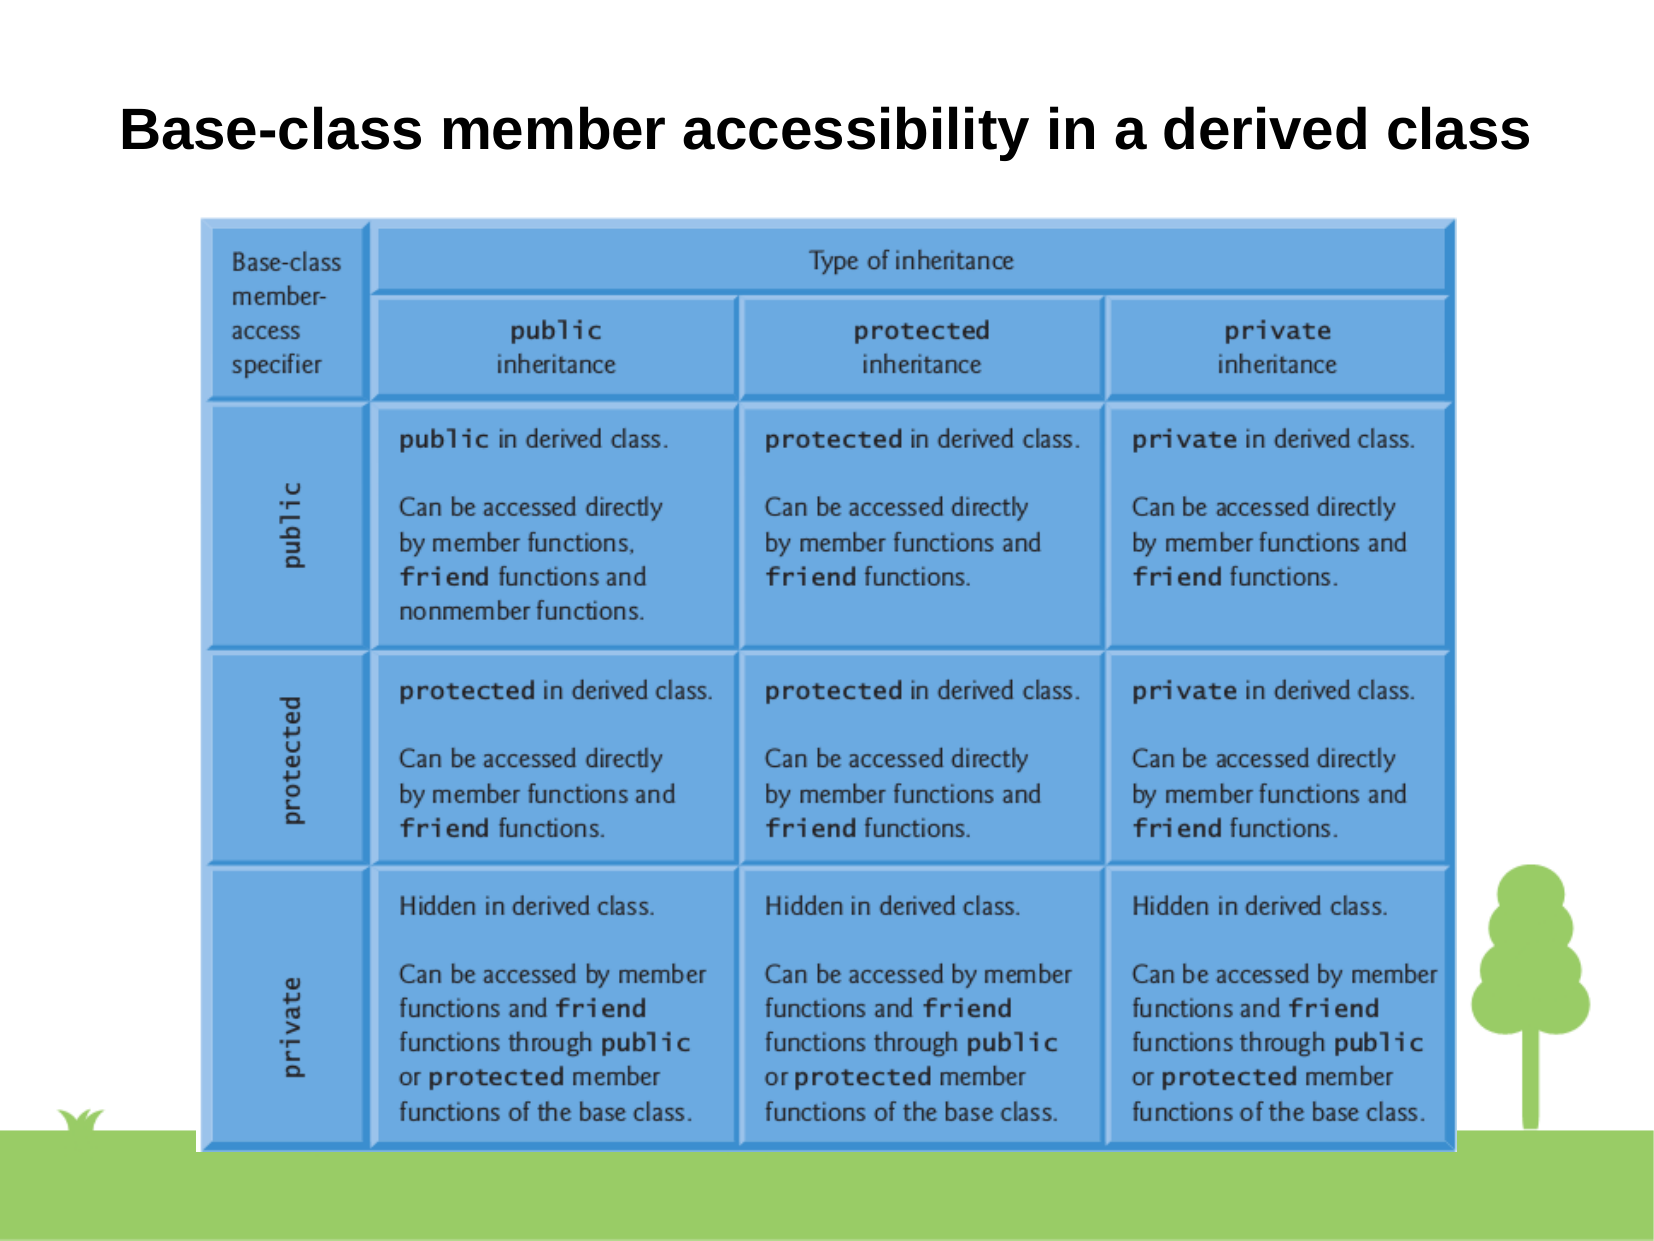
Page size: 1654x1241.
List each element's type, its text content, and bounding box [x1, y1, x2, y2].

title Base-class member accessibility in a derived class [82, 49, 1571, 210]
picture [0, 0, 1654, 1241]
